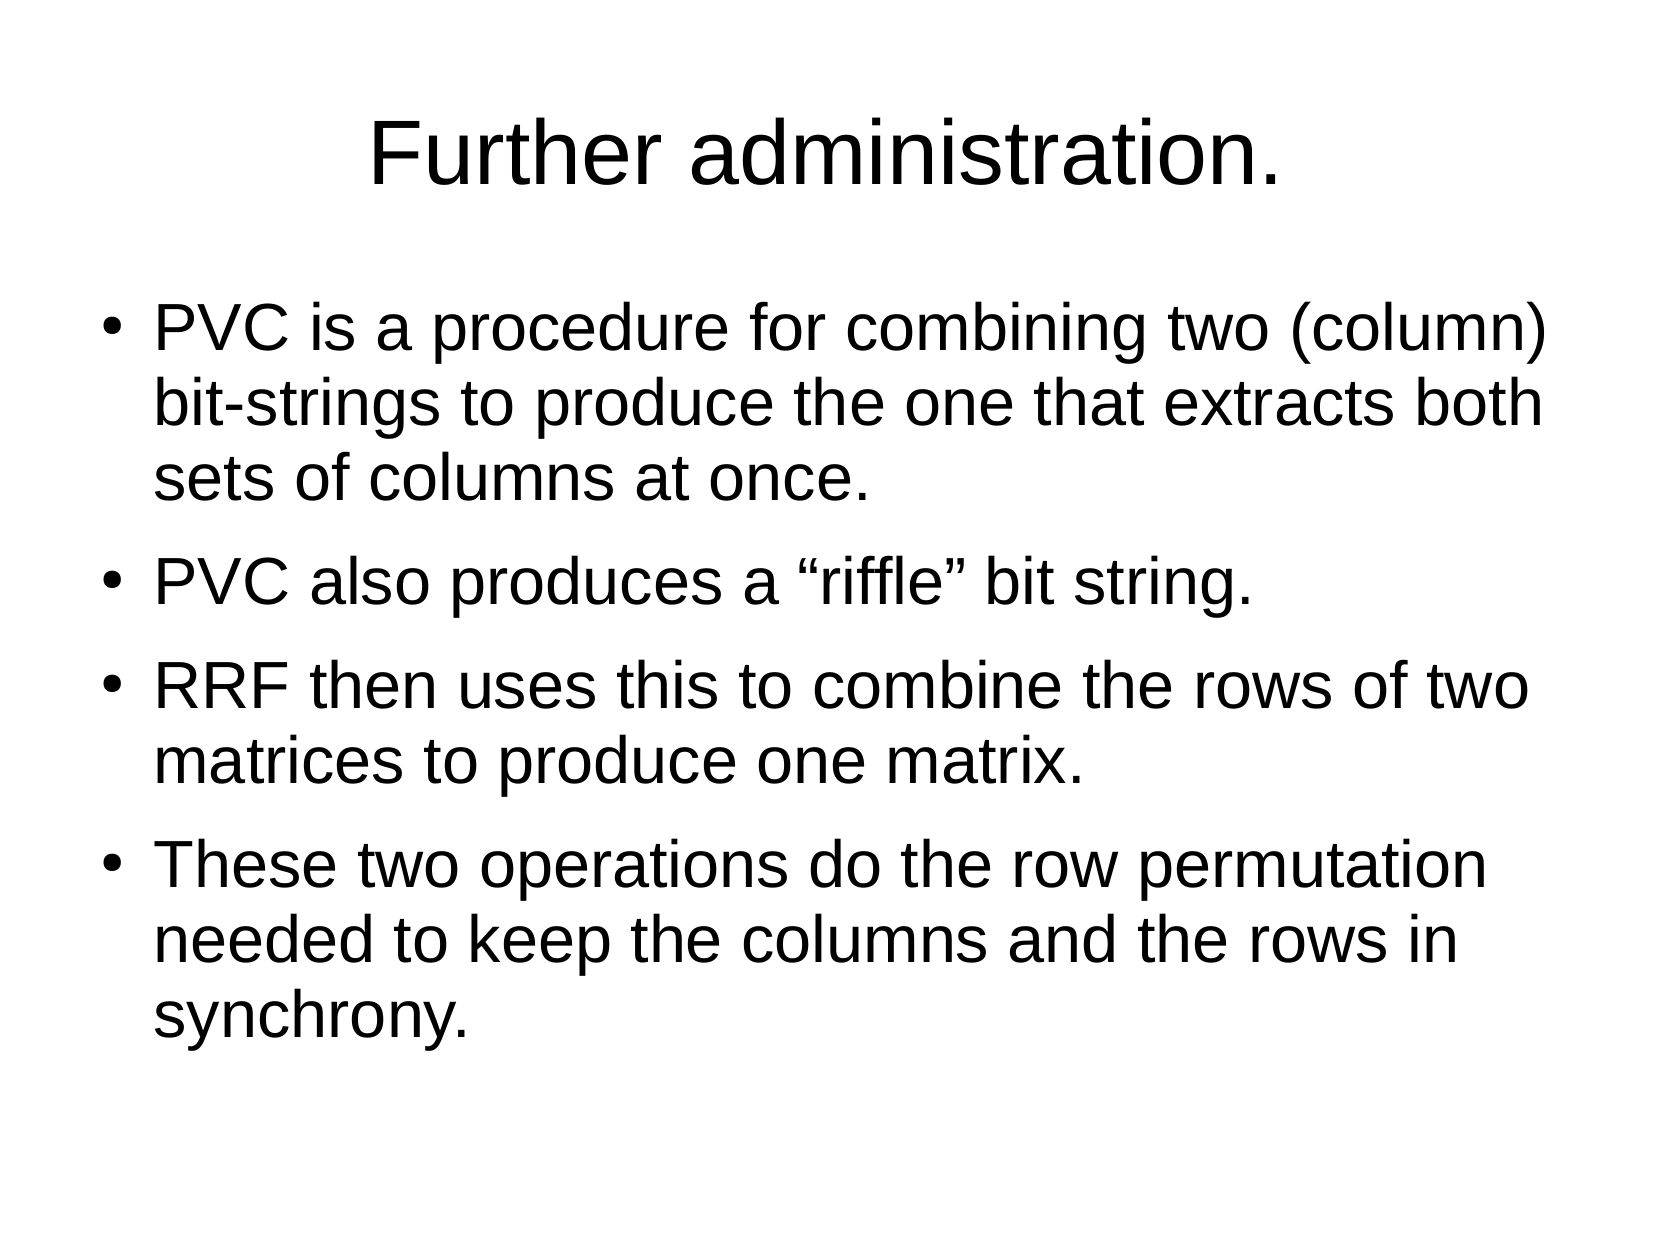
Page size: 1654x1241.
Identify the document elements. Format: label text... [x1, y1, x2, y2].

list PVC is a procedure for combining two (column) bit-strings to produce the one that extracts both sets of columns at once. PVC also produces a “riffle” bit string. RRF then uses this to combine the rows of two matrices to produce one matrix. These two operations do the row permutation needed to keep the columns and the rows in synchrony. [82, 290, 1571, 1109]
title Further administration. [82, 49, 1571, 257]
